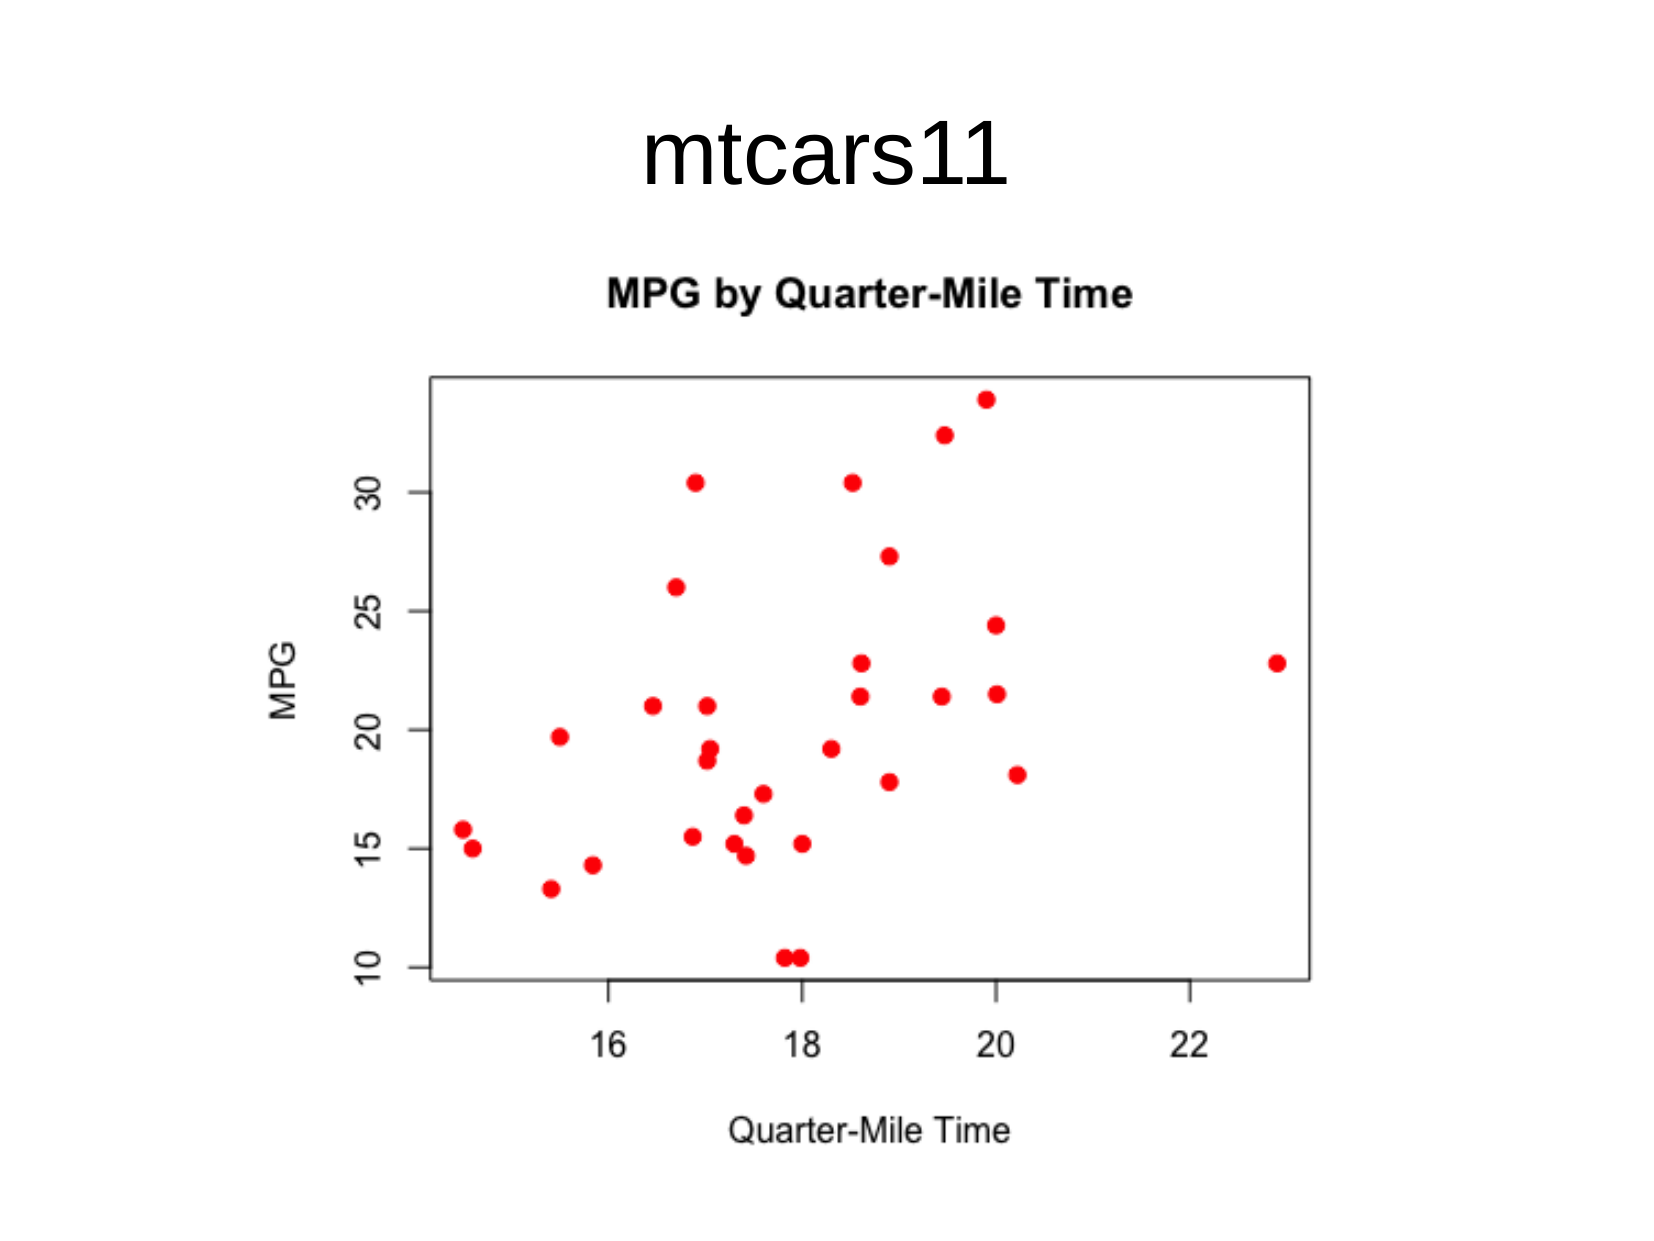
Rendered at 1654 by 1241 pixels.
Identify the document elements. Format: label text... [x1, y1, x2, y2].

picture [258, 205, 1399, 1197]
title mtcars11 [82, 49, 1571, 257]
